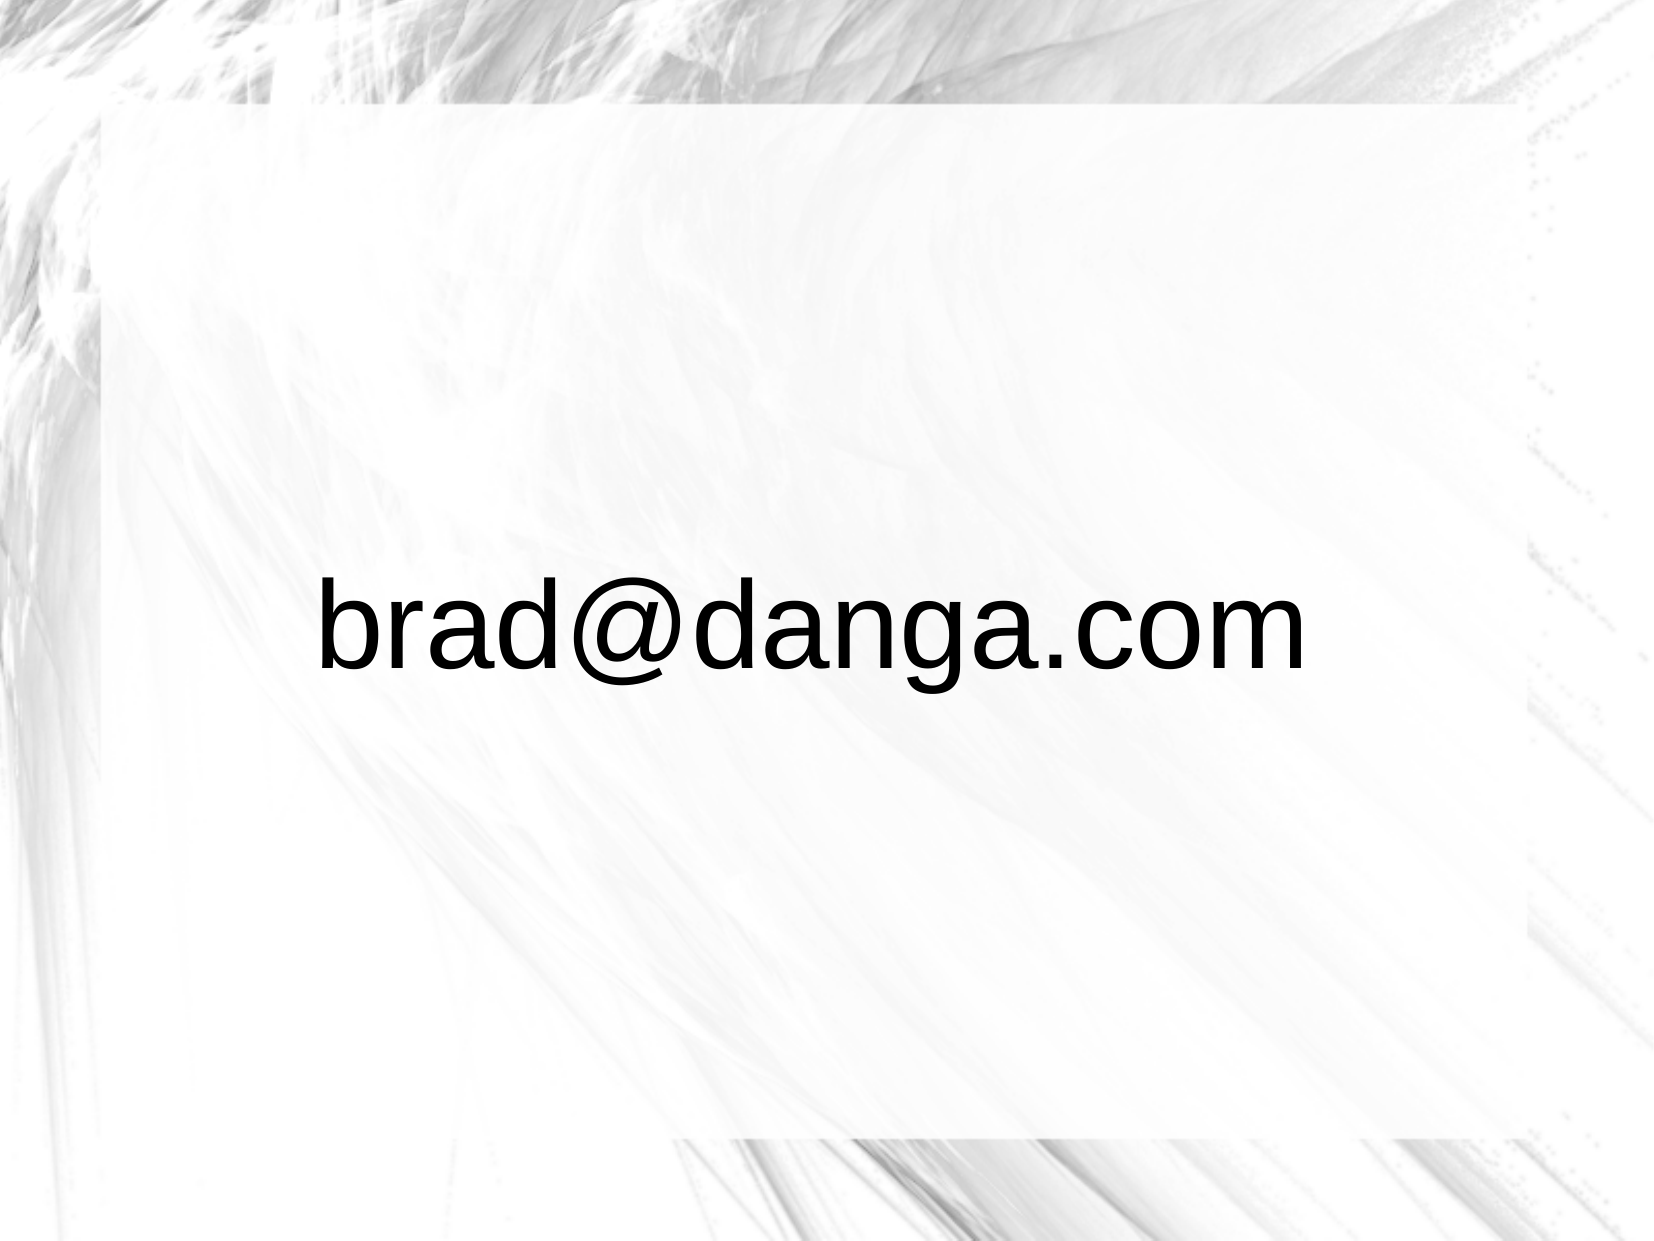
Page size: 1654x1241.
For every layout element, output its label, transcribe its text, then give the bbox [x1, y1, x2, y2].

subtitle brad@danga.com [118, 112, 1506, 1139]
picture [0, 0, 1654, 1241]
